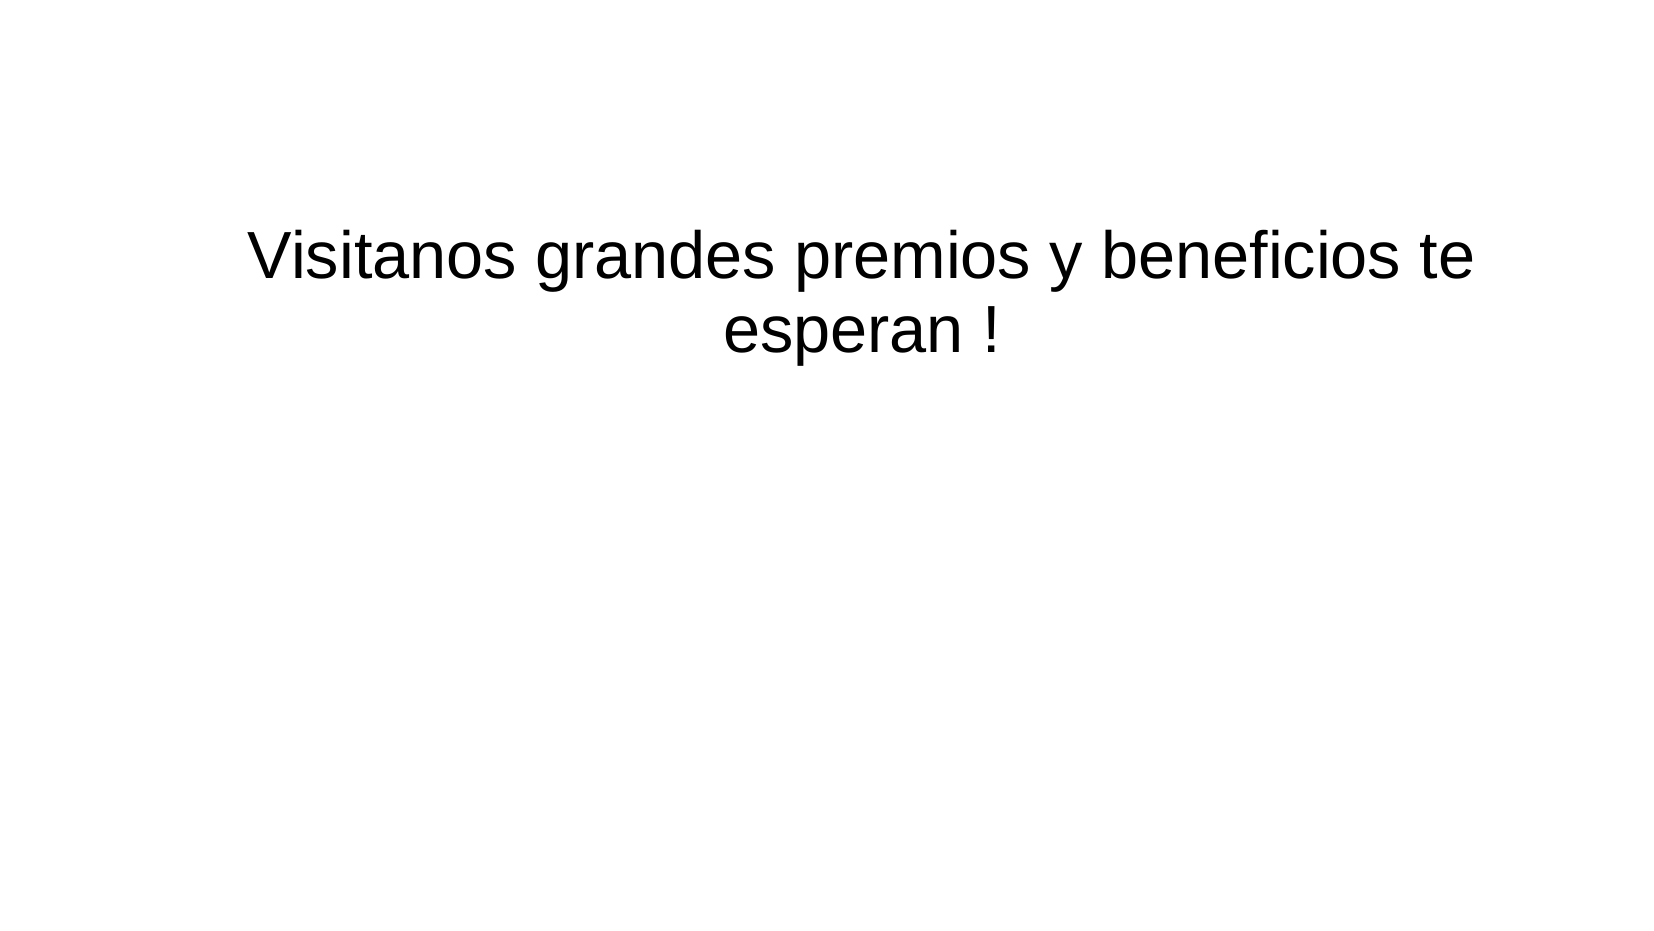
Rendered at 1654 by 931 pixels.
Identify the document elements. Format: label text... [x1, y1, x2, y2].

list Visitanos grandes premios y beneficios te esperan ! [82, 217, 1571, 758]
